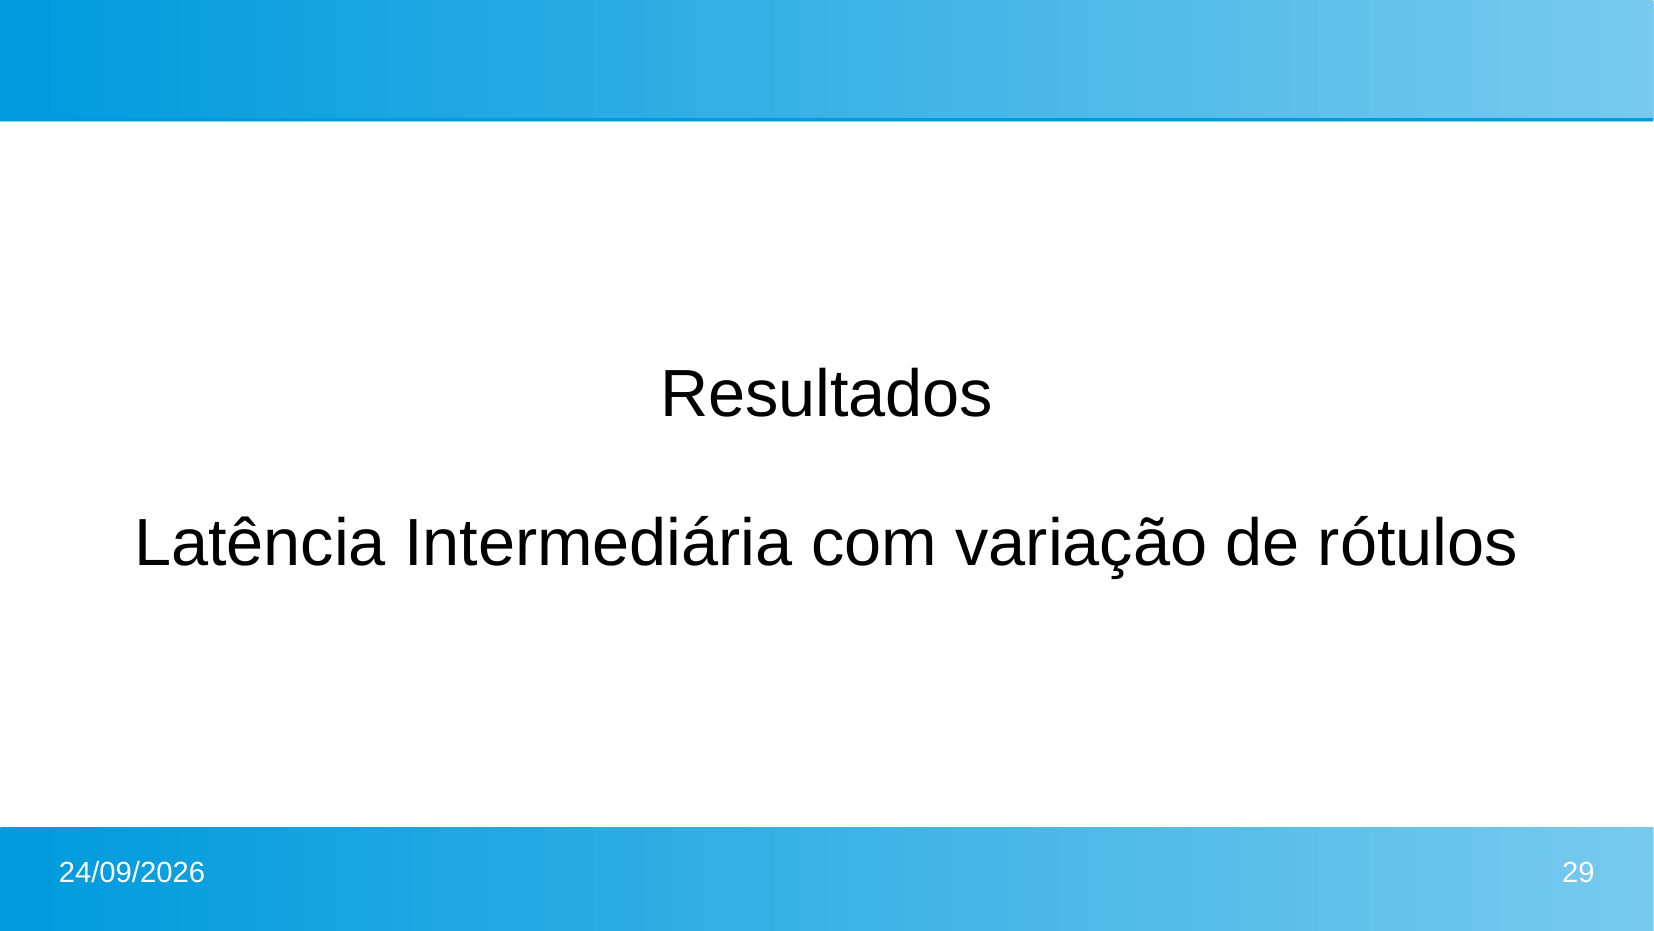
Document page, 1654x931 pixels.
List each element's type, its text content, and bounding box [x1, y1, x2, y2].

subtitle Resultados Latência Intermediária com variação de rótulos [59, 285, 1595, 650]
